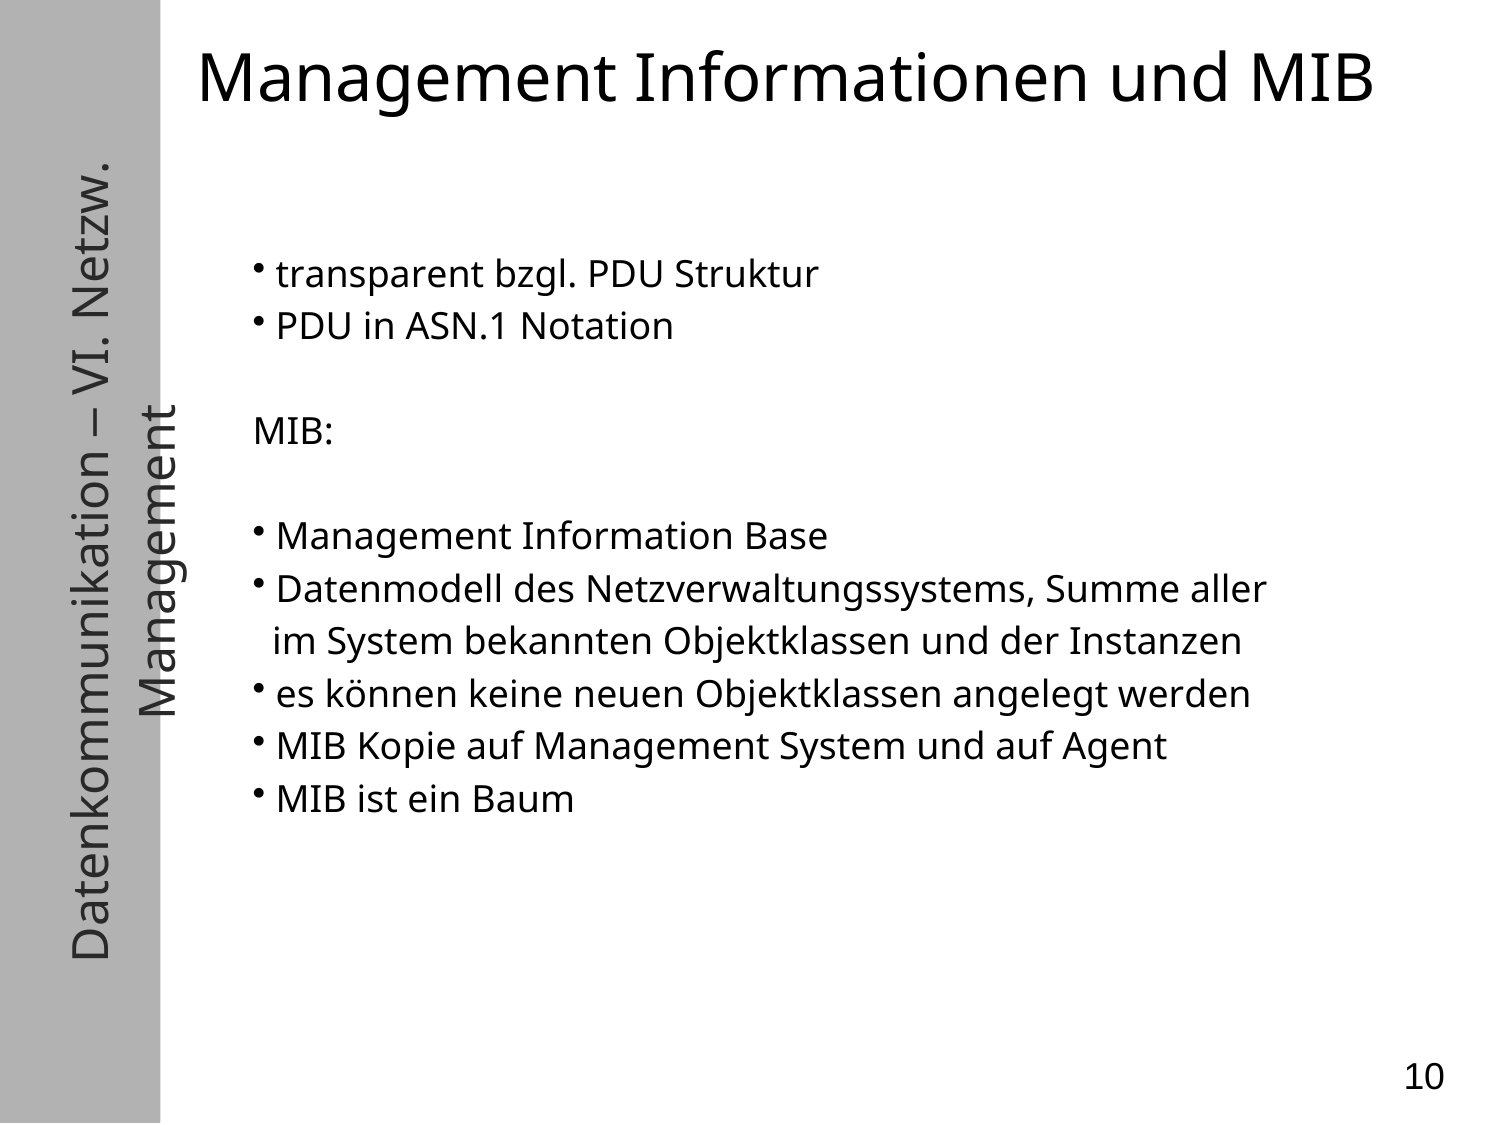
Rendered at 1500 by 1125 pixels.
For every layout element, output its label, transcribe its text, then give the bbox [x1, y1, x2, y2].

text_box [0, 0, 160, 1123]
text_box <number> [1403, 1056, 1479, 1106]
text_box Management Informationen und MIB [231, 27, 1343, 123]
text_box transparent bzgl. PDU Struktur PDU in ASN.1 Notation MIB: Management Information Base Datenmodell des Netzverwaltungssystems, Summe aller im System bekannten Objektklassen und der Instanzen es können keine neuen Objektklassen angelegt werden MIB Kopie auf Management System und auf Agent MIB ist ein Baum [237, 187, 1448, 829]
text_box Datenkommunikation – VI. Netzw. Management [47, 1, 178, 1124]
